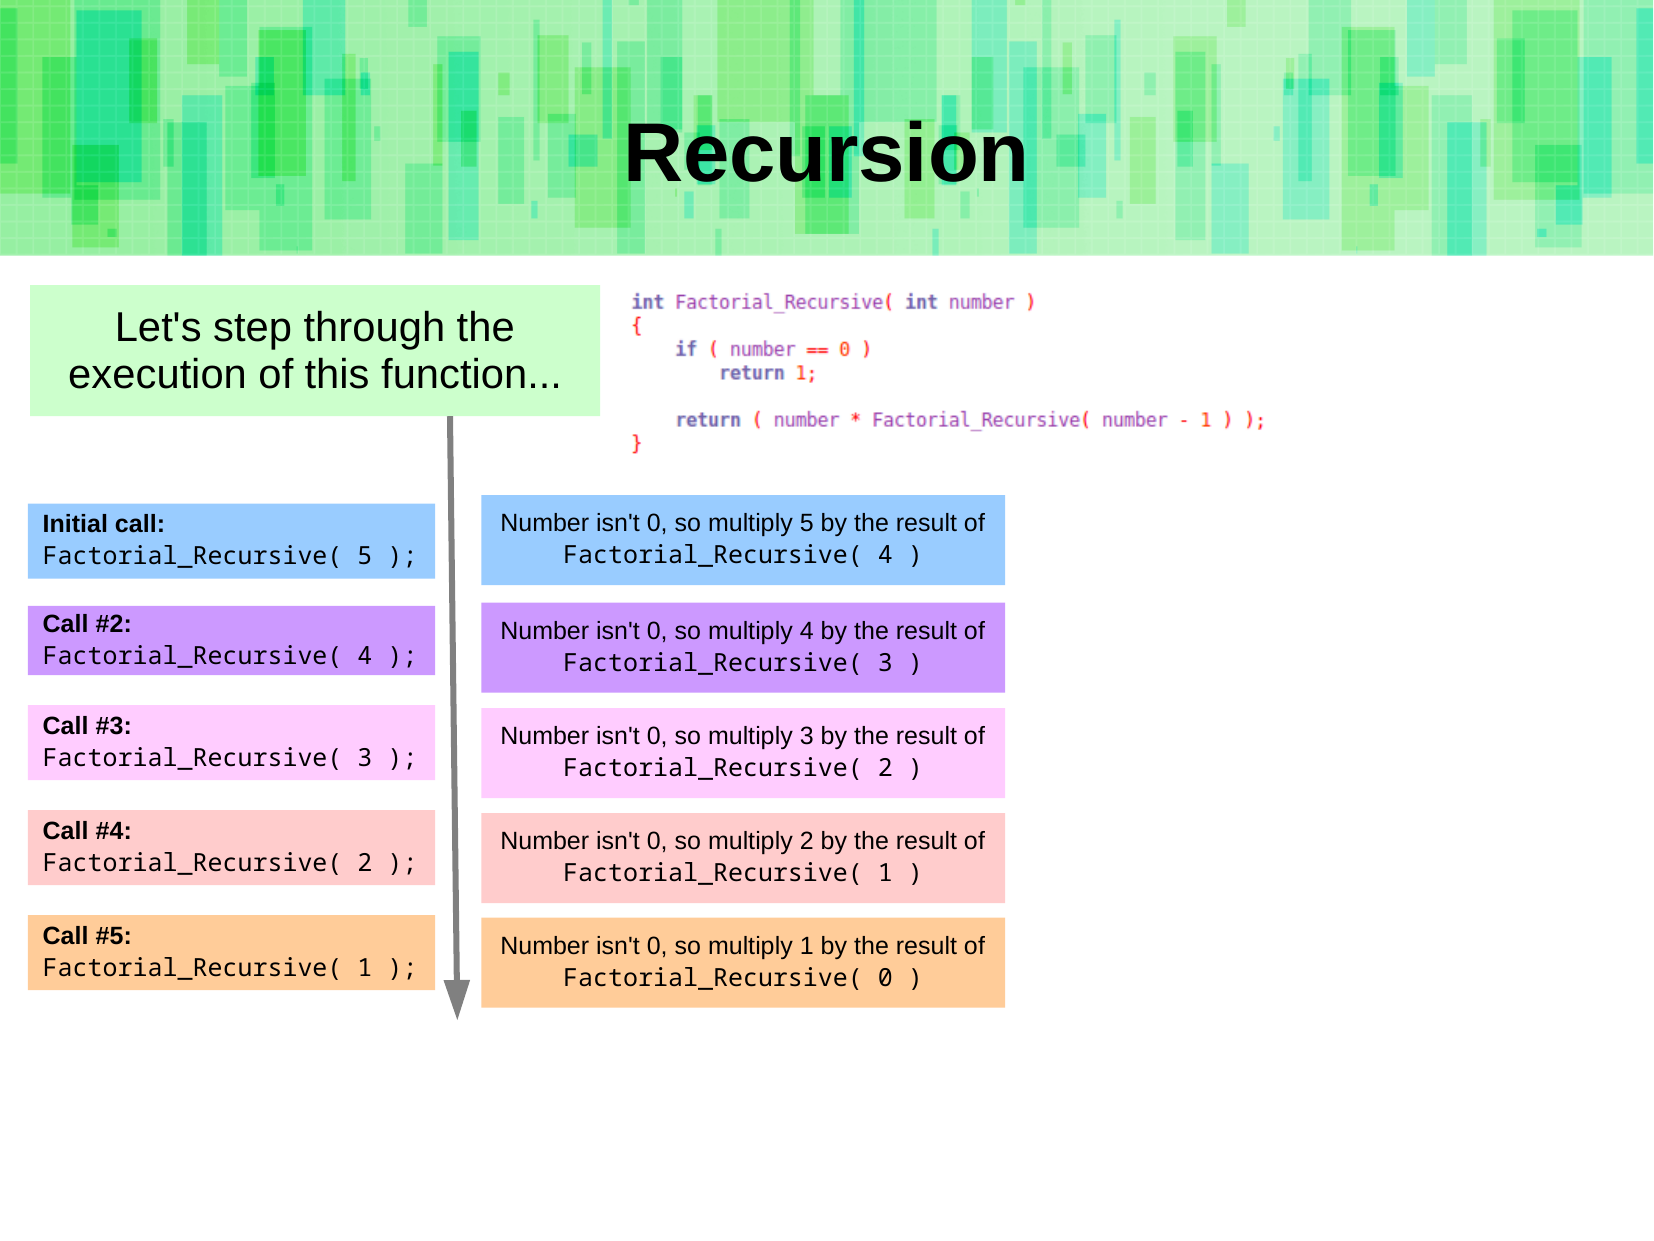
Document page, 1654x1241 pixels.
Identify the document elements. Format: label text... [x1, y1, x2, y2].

picture [0, 0, 1654, 1241]
text_box Number isn't 0, so multiply 5 by the result of Factorial_Recursive( 4 ) [481, 495, 1006, 586]
text_box Call #2: Factorial_Recursive( 4 ); [27, 605, 436, 676]
text_box Number isn't 0, so multiply 2 by the result of Factorial_Recursive( 1 ) [481, 813, 1006, 904]
text_box Number isn't 0, so multiply 1 by the result of Factorial_Recursive( 0 ) [481, 917, 1006, 1008]
text_box Call #5: Factorial_Recursive( 1 ); [27, 915, 436, 991]
text_box Call #3: Factorial_Recursive( 3 ); [27, 705, 436, 781]
text_box Call #4: Factorial_Recursive( 2 ); [27, 810, 436, 886]
text_box Number isn't 0, so multiply 4 by the result of Factorial_Recursive( 3 ) [481, 602, 1006, 693]
text_box Let's step through the execution of this function... [30, 285, 601, 417]
title Recursion [82, 49, 1571, 257]
text_box Initial call: Factorial_Recursive( 5 ); [27, 503, 436, 579]
text_box Number isn't 0, so multiply 3 by the result of Factorial_Recursive( 2 ) [481, 708, 1006, 799]
